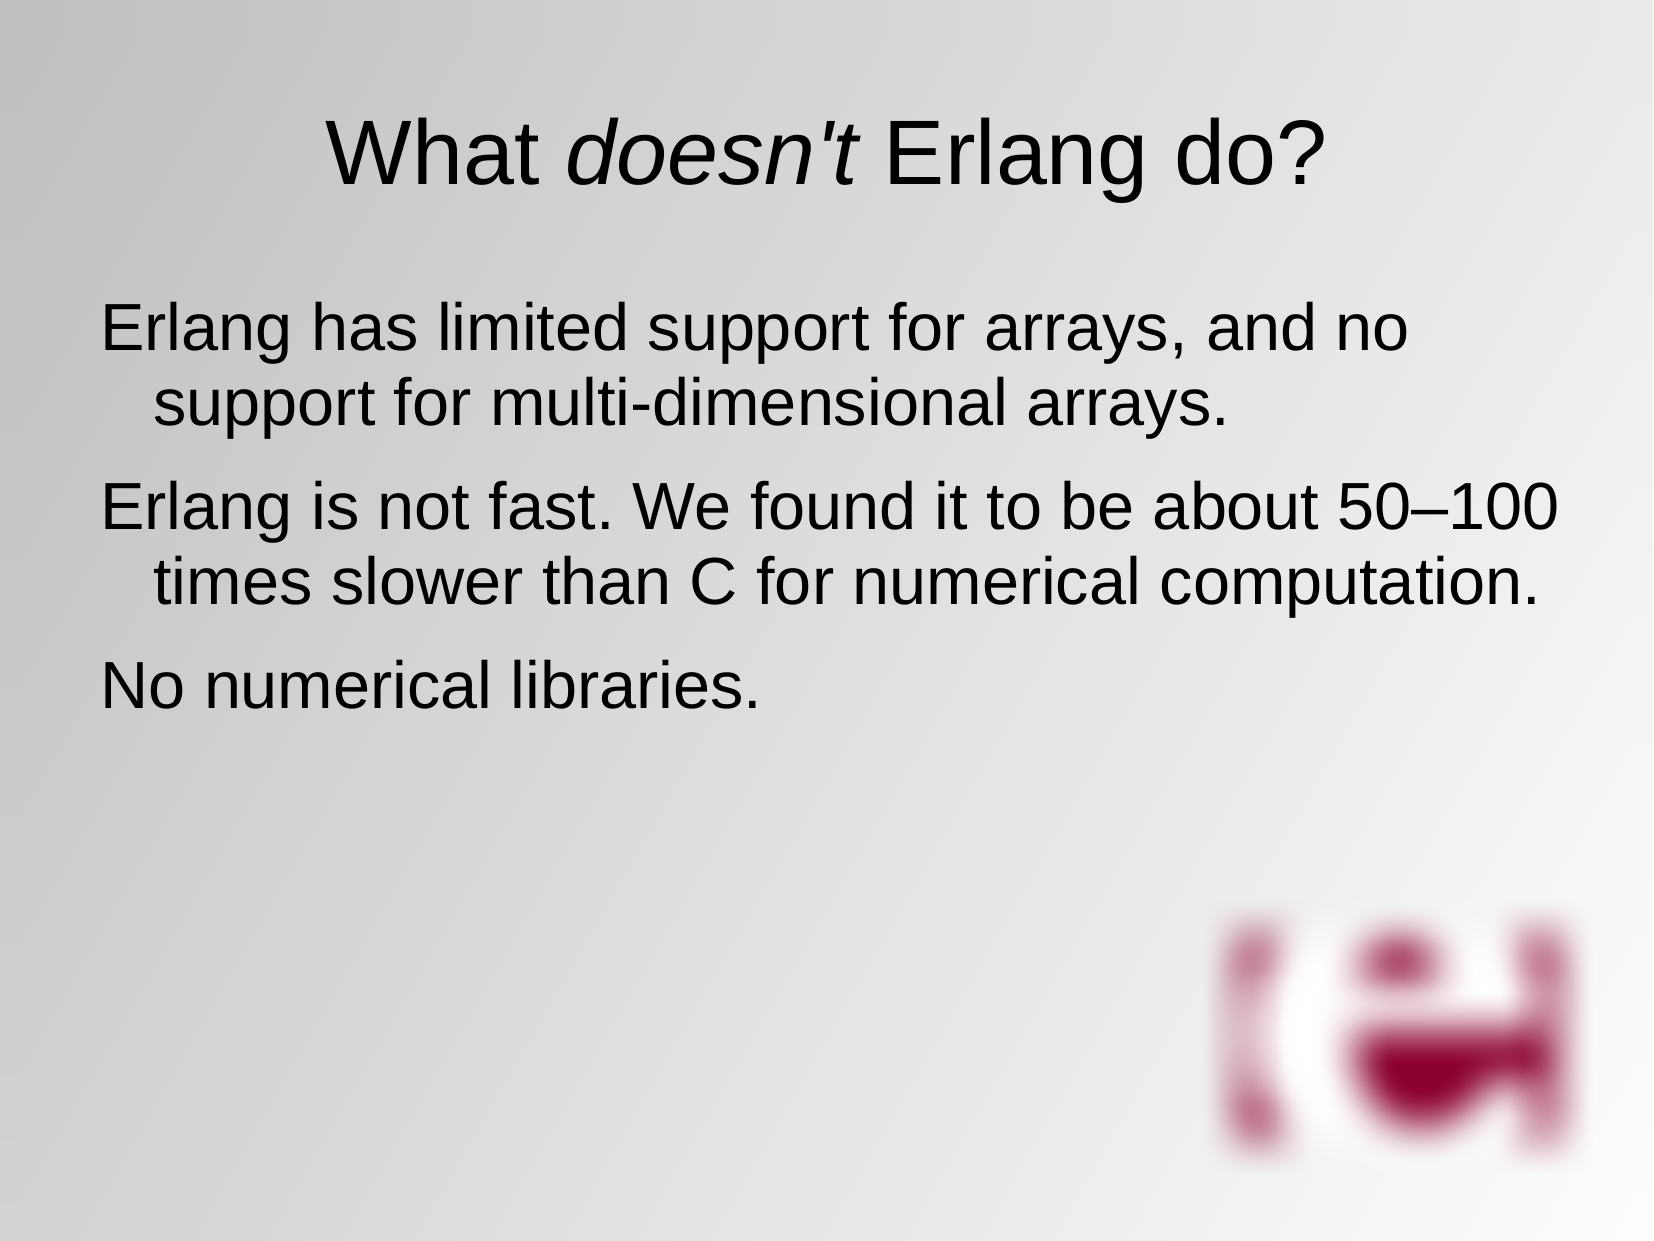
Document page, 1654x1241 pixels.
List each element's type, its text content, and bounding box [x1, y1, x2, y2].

picture [0, 0, 1654, 1241]
title What doesn't Erlang do? [82, 56, 1571, 250]
list Erlang has limited support for arrays, and no support for multi-dimensional arrays. Erlang is not fast. We found it to be about 50–100 times slower than C for numerical computation. No numerical libraries. [82, 290, 1571, 1094]
